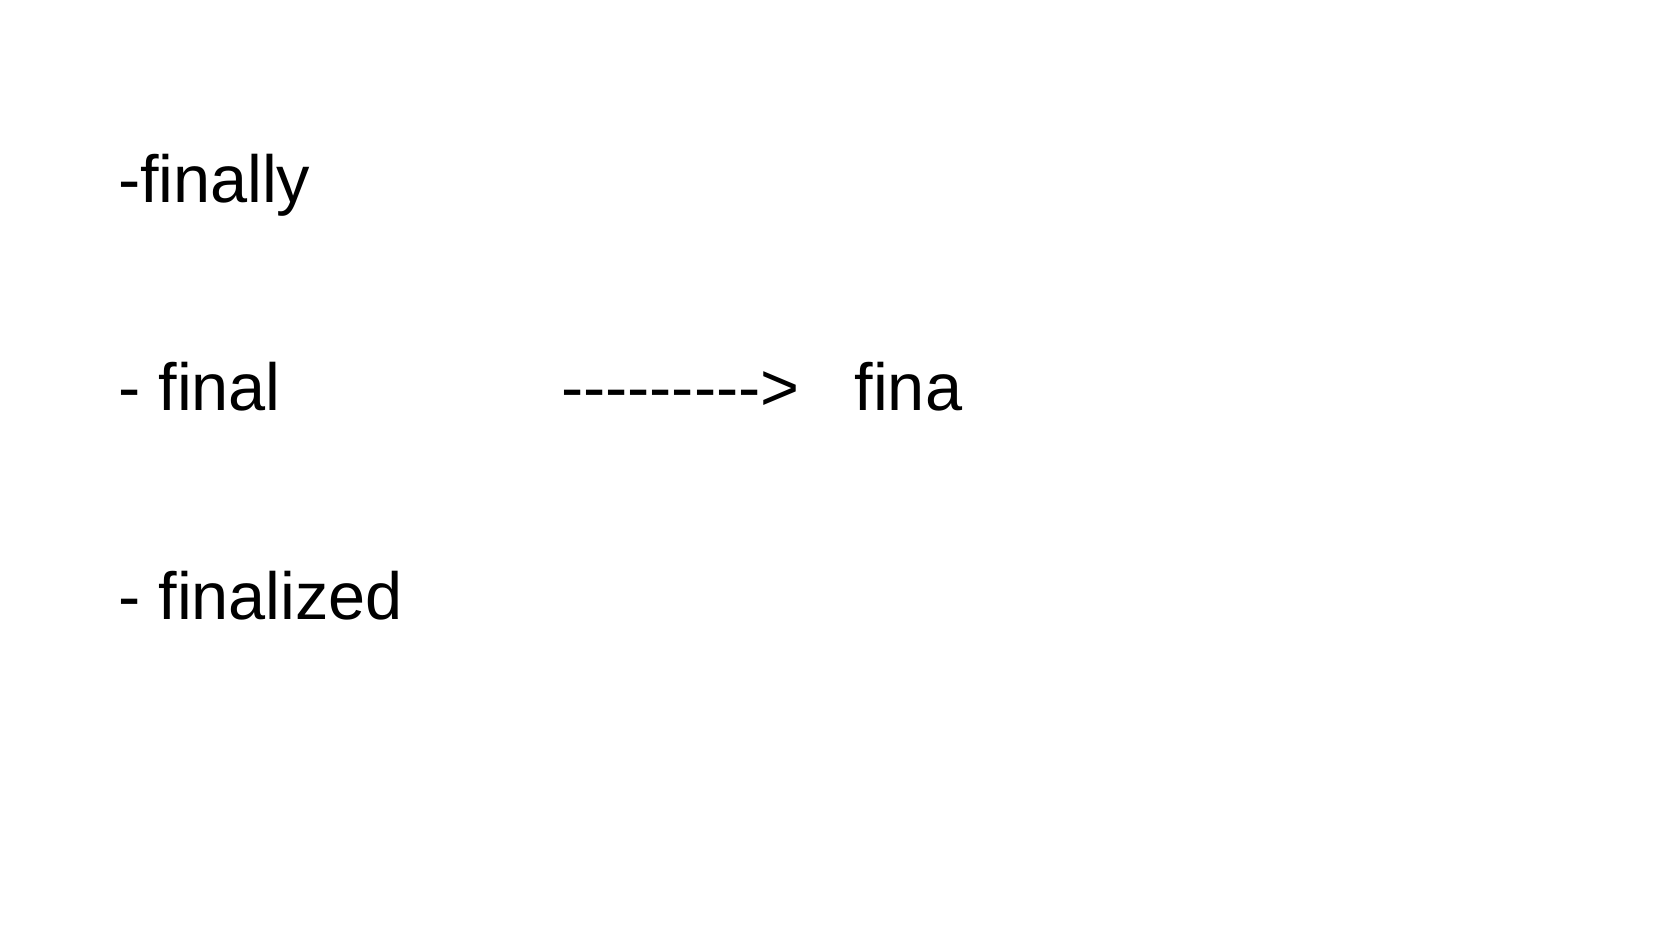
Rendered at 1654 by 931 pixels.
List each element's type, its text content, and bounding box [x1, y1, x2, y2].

list -finally - final ---------> fina - finalized [47, 141, 1595, 931]
